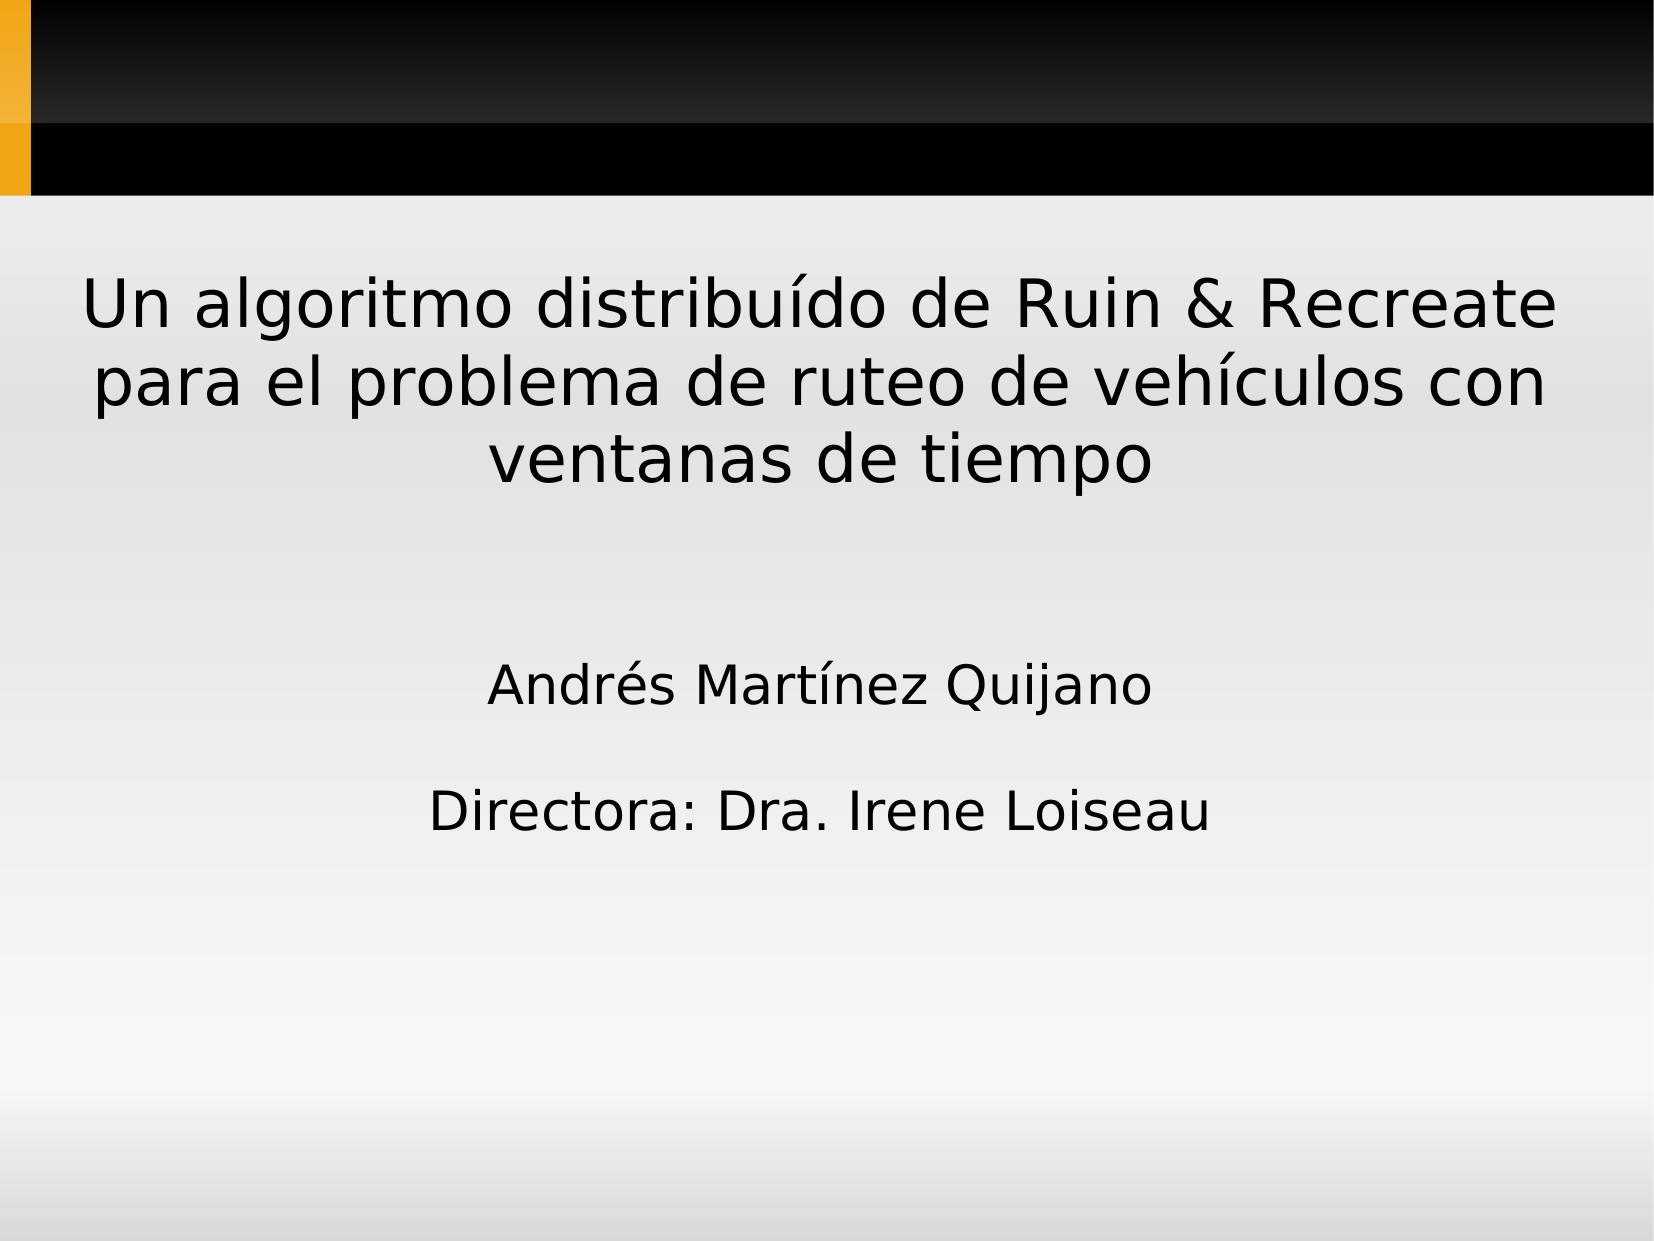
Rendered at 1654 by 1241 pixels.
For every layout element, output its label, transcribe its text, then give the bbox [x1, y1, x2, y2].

picture [0, 0, 1654, 1241]
subtitle Un algoritmo distribuído de Ruin & Recreate para el problema de ruteo de vehículos con ventanas de tiempo Andrés Martínez Quijano Directora: Dra. Irene Loiseau [76, 7, 1565, 1102]
